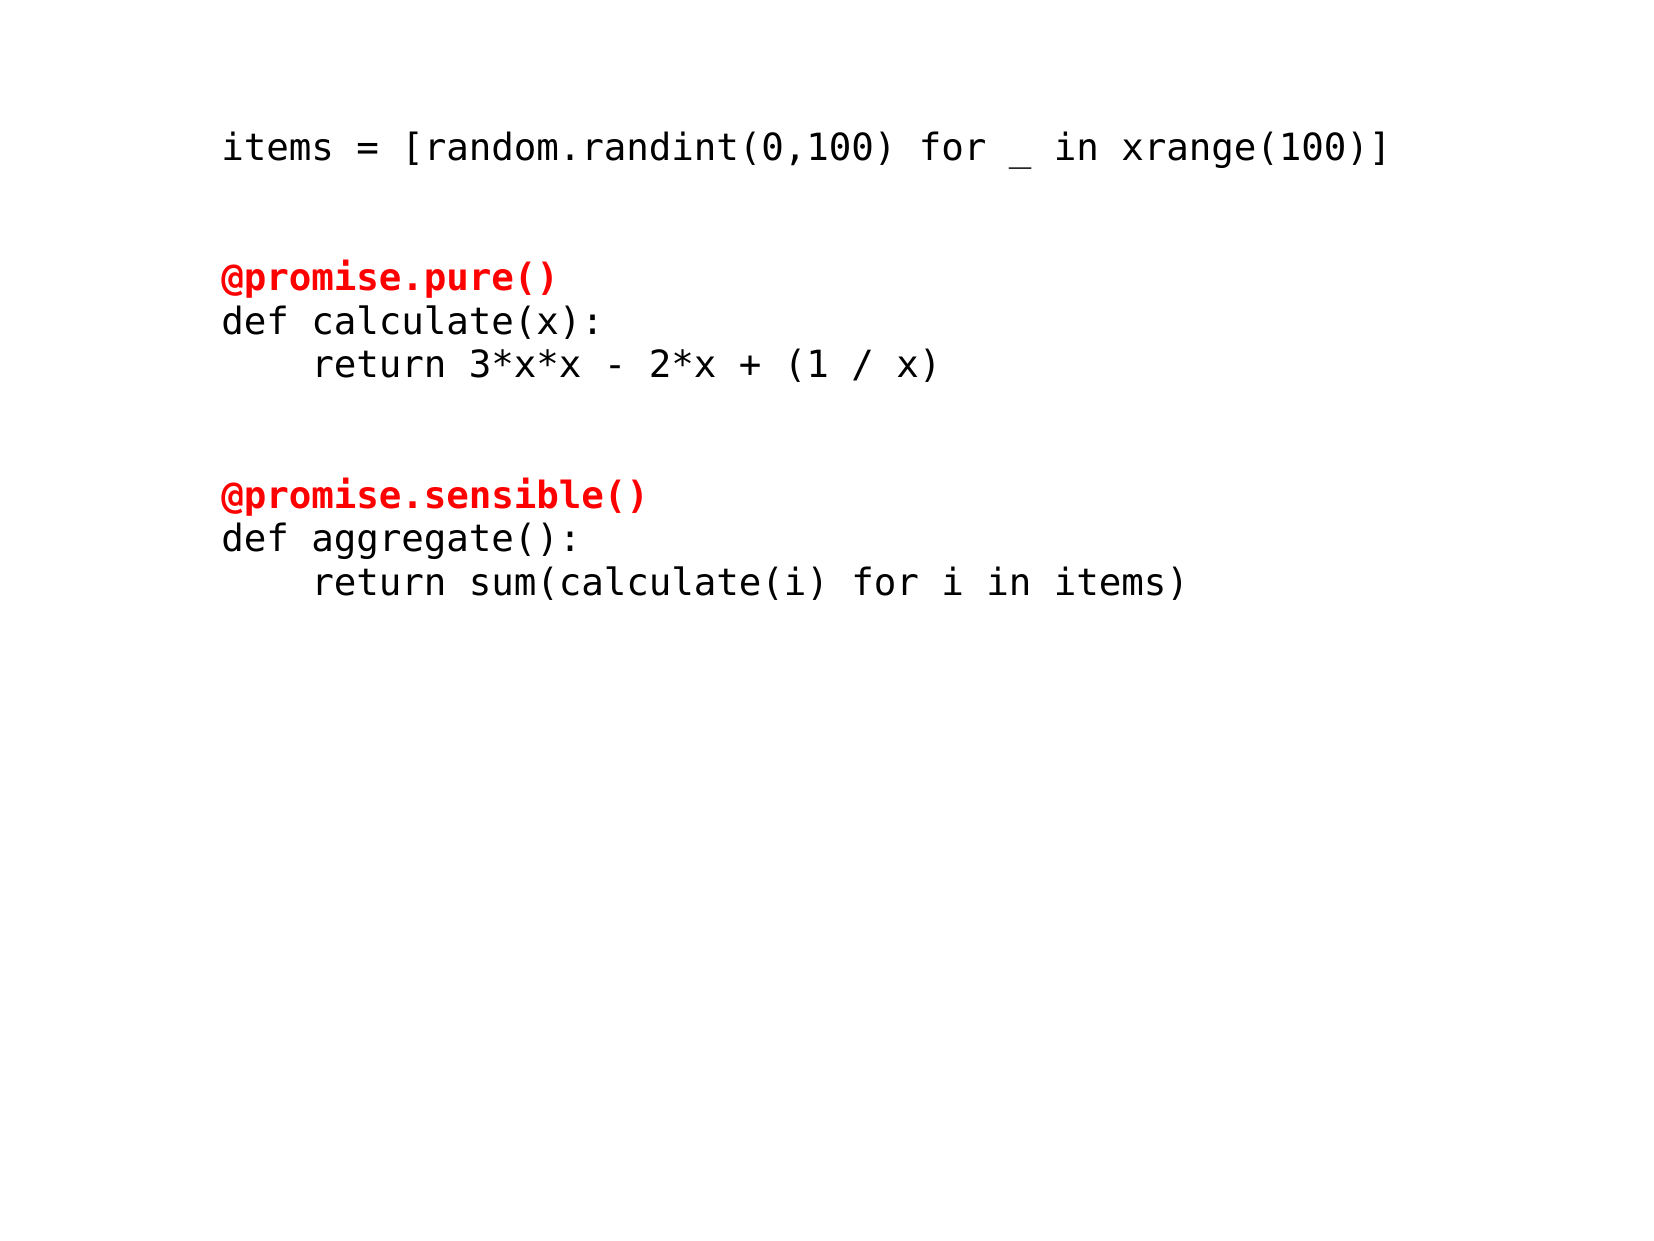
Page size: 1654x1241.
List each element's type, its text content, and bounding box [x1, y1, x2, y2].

text_box items = [random.randint(0,100) for _ in xrange(100)] @promise.pure() def calculate(x): return 3*x*x - 2*x + (1 / x) @promise.sensible() def aggregate(): return sum(calculate(i) for i in items) [206, 118, 1477, 656]
